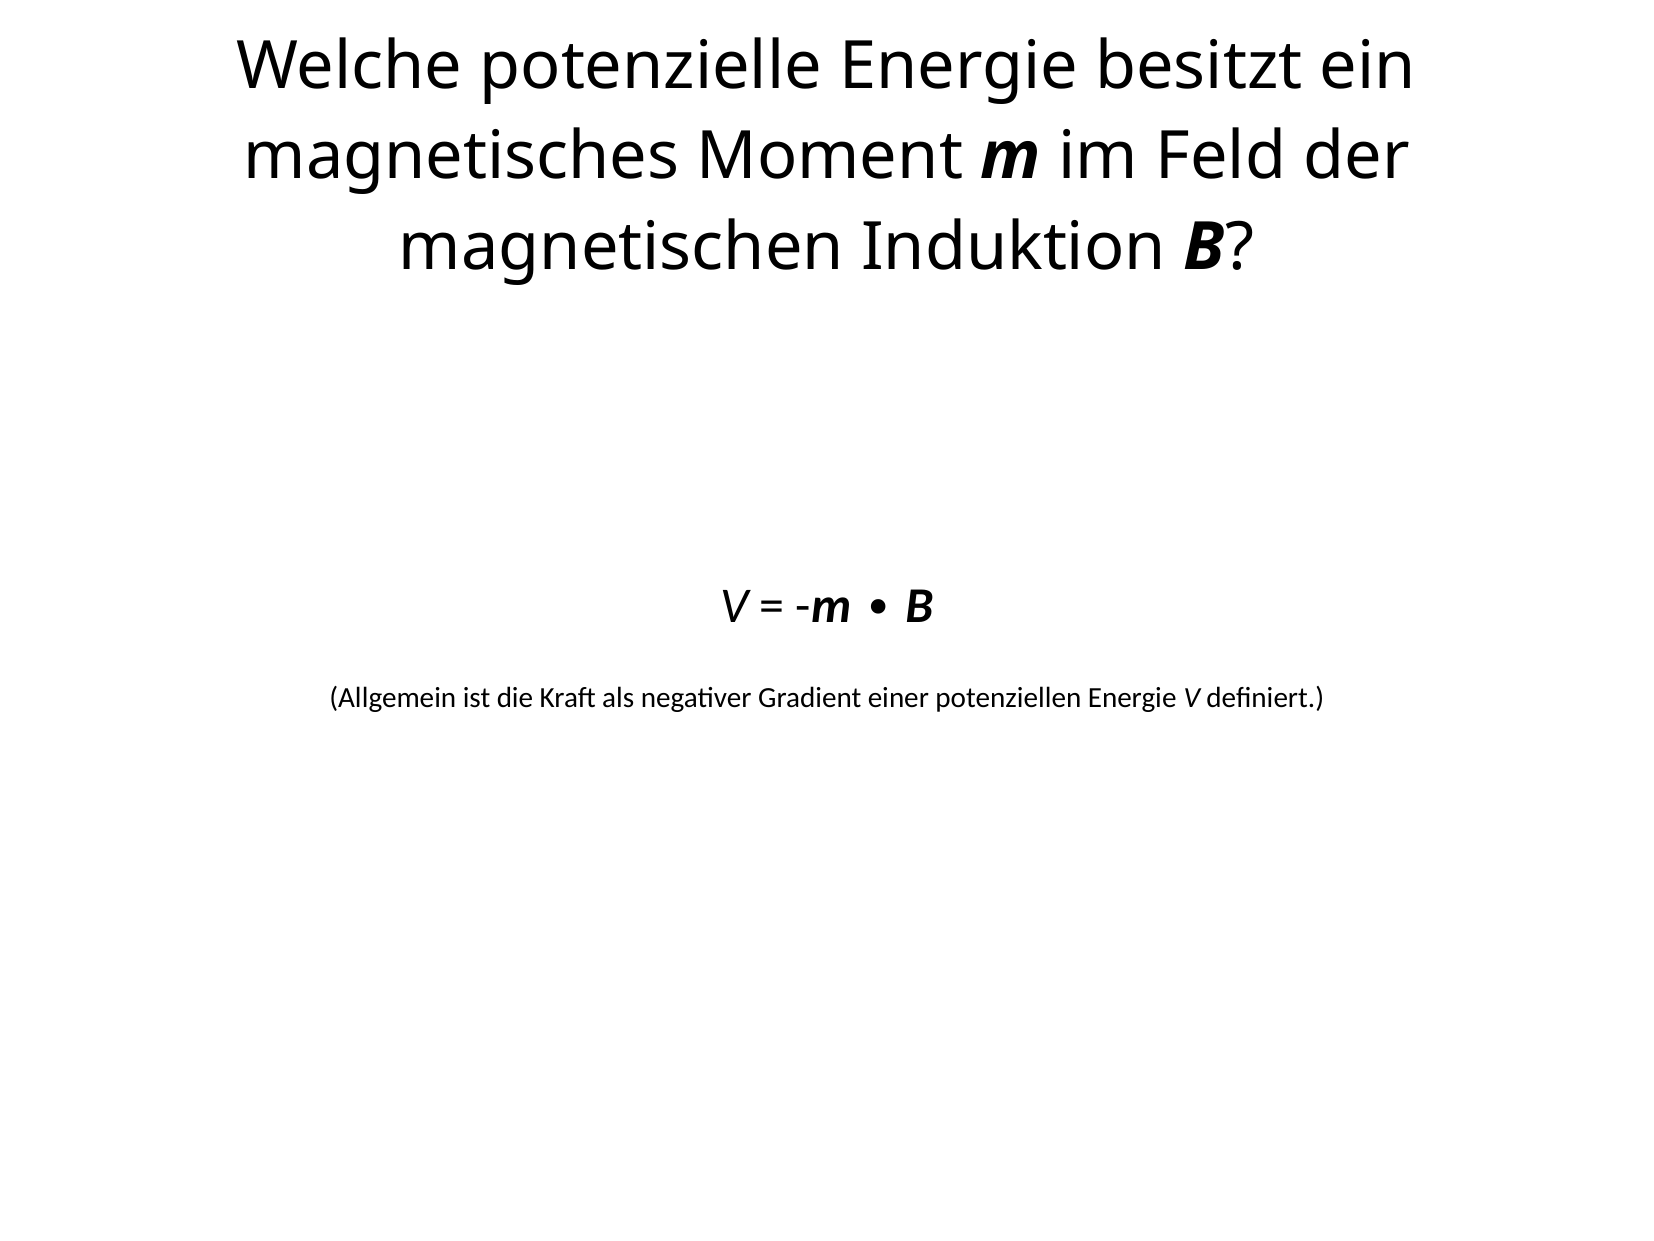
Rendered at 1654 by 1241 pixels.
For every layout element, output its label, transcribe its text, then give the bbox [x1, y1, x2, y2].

title Welche potenzielle Energie besitzt ein magnetisches Moment m im Feld der magnetischen Induktion B? [82, 19, 1571, 287]
subtitle V = -m ∙ B (Allgemein ist die Kraft als negativer Gradient einer potenziellen Energie V definiert.) [82, 290, 1571, 1010]
